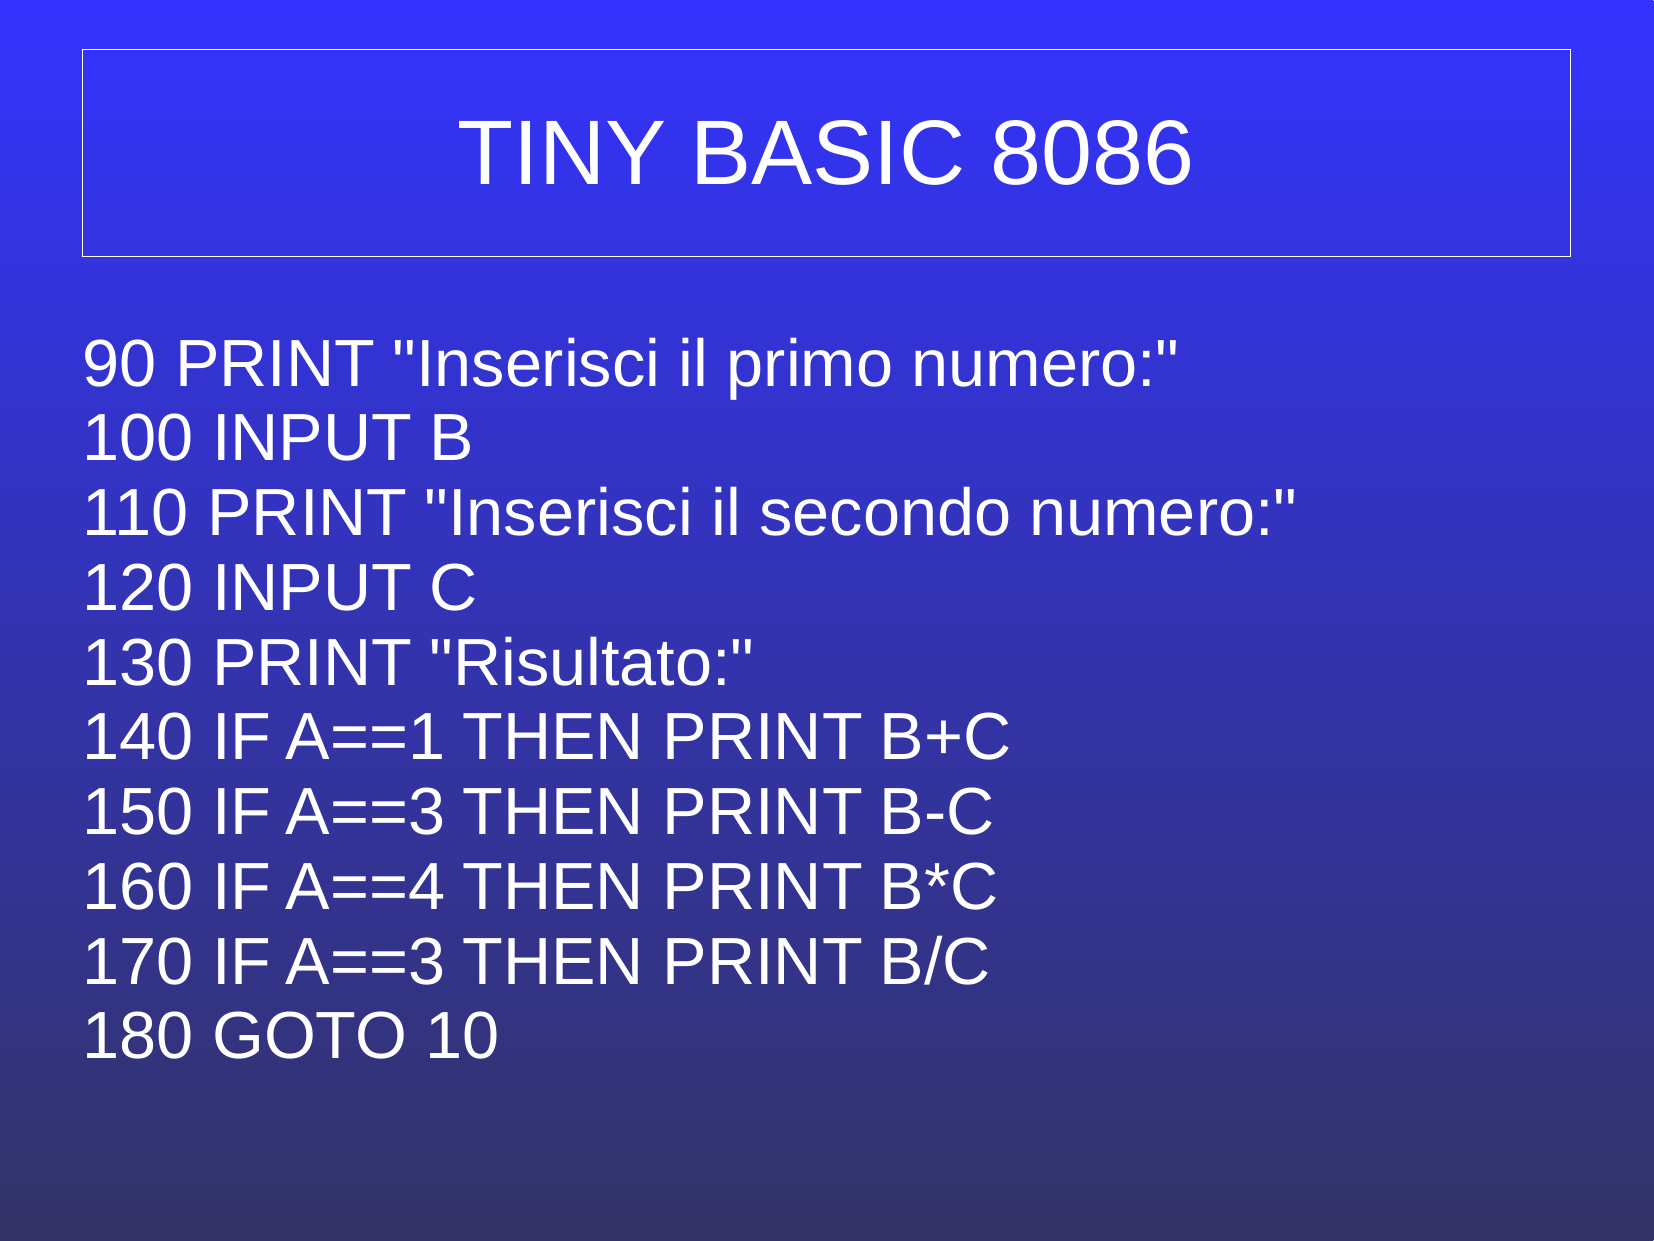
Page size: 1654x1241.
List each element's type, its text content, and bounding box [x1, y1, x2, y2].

subtitle 90 PRINT "Inserisci il primo numero:" 100 INPUT B 110 PRINT "Inserisci il secondo numero:" 120 INPUT C 130 PRINT "Risultato:" 140 IF A==1 THEN PRINT B+C 150 IF A==3 THEN PRINT B-C 160 IF A==4 THEN PRINT B*C 170 IF A==3 THEN PRINT B/C 180 GOTO 10 [82, 290, 1571, 1109]
title TINY BASIC 8086 [82, 49, 1571, 257]
